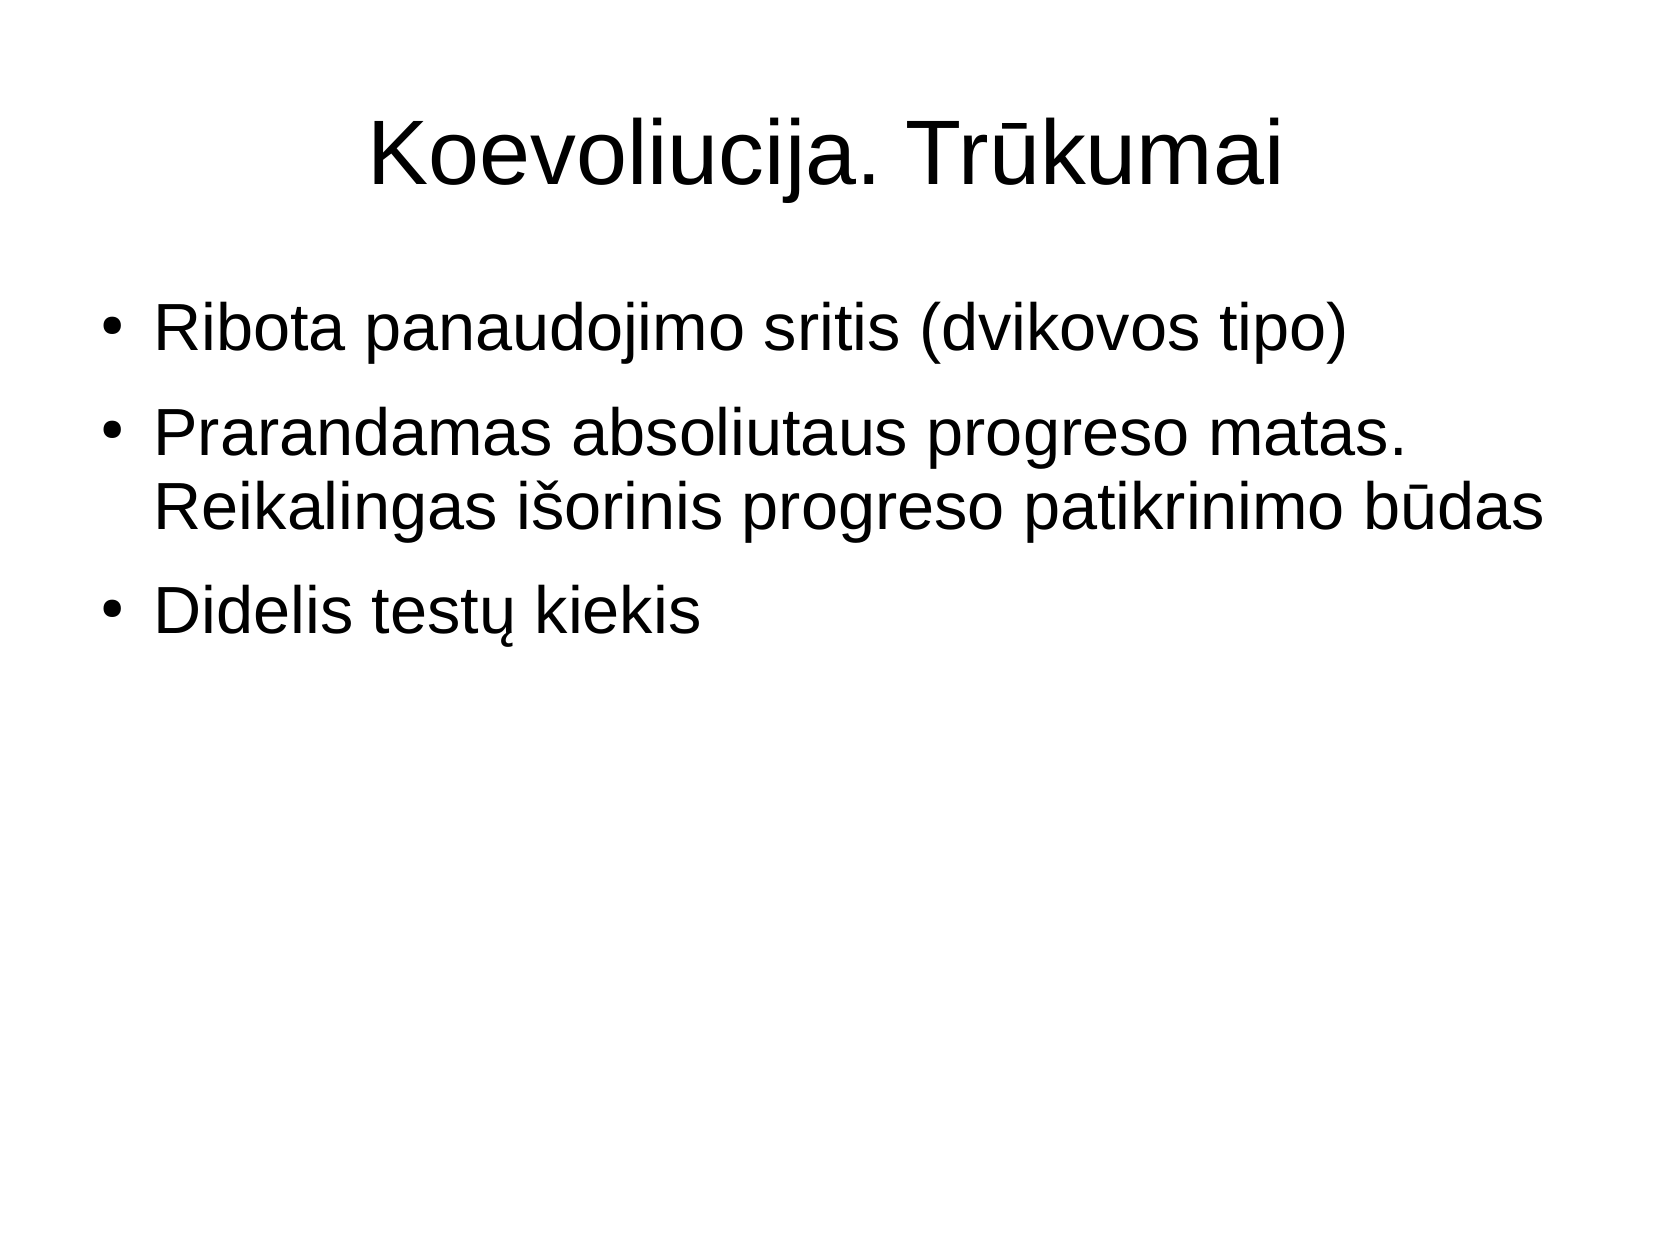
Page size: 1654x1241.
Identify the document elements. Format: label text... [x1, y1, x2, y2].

title Koevoliucija. Trūkumai [82, 49, 1571, 257]
list Ribota panaudojimo sritis (dvikovos tipo) Prarandamas absoliutaus progreso matas. Reikalingas išorinis progreso patikrinimo būdas Didelis testų kiekis [82, 290, 1571, 1010]
